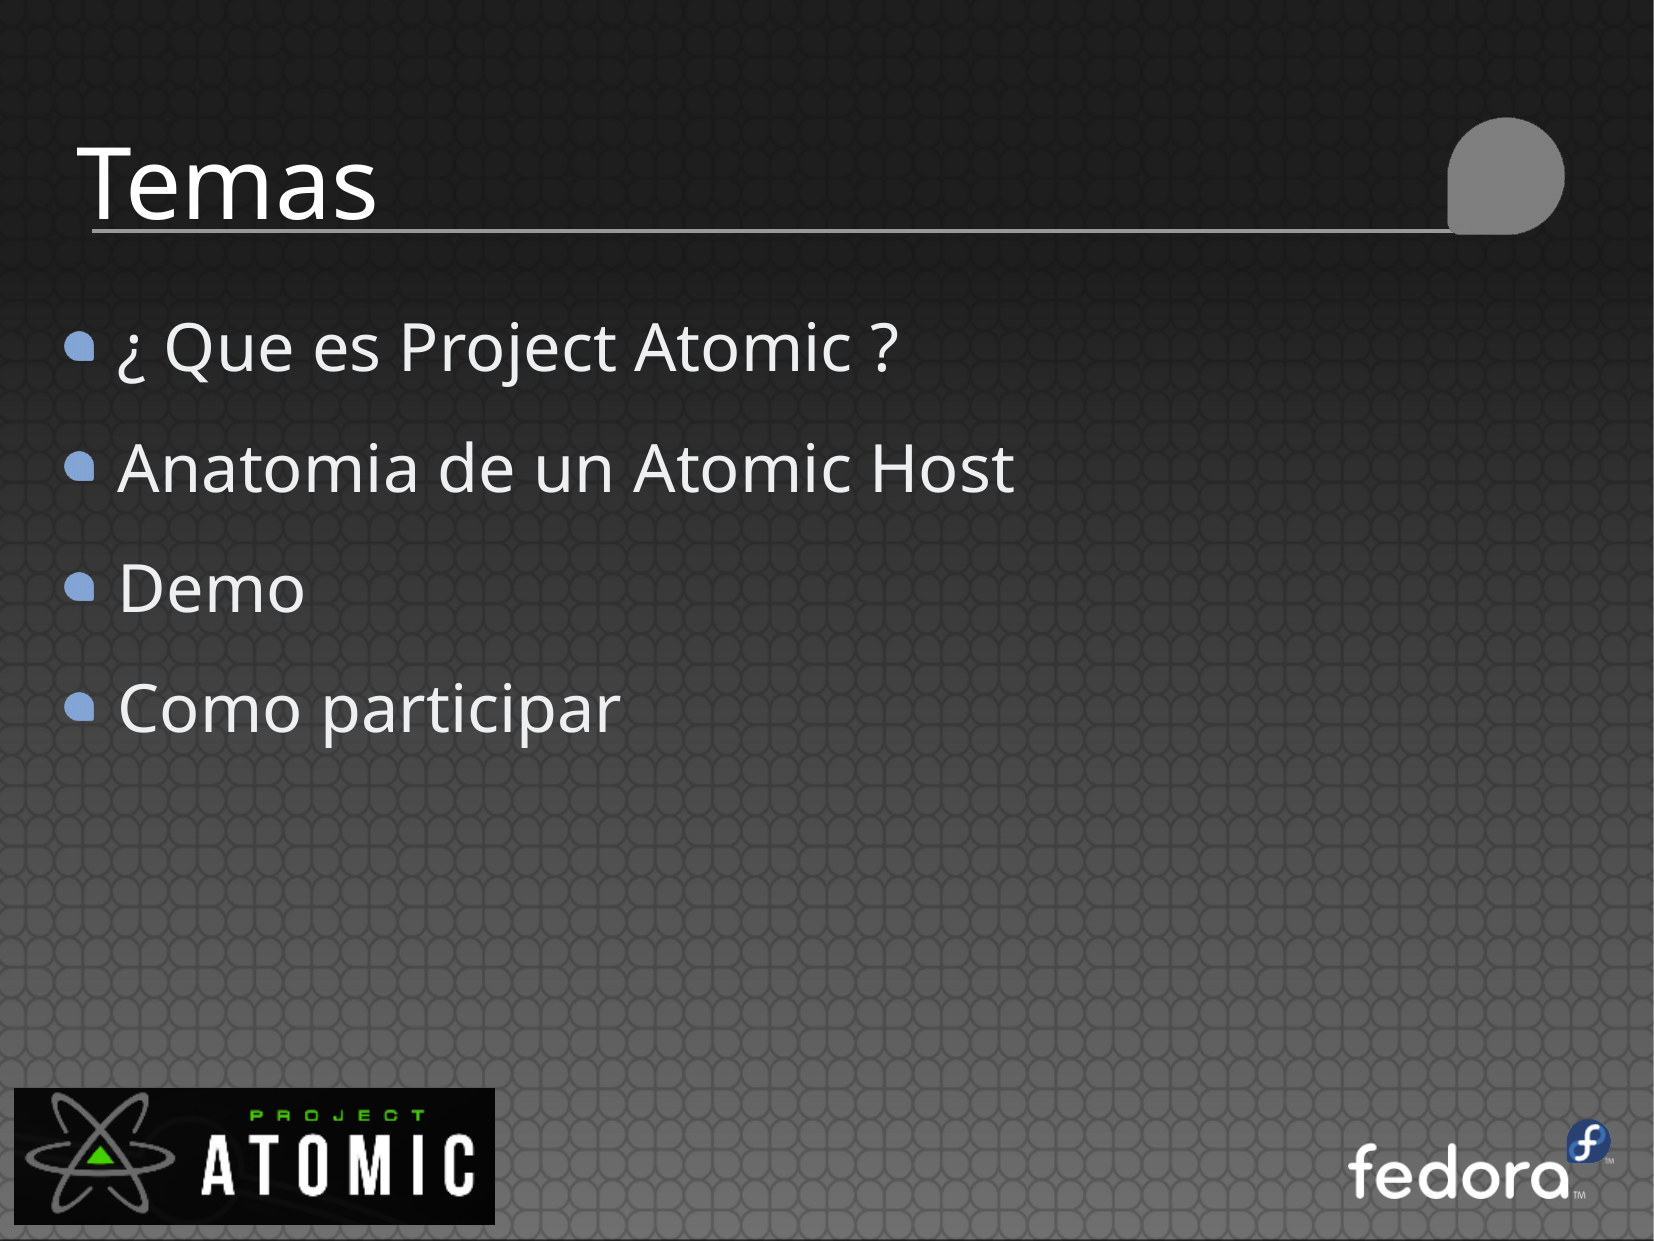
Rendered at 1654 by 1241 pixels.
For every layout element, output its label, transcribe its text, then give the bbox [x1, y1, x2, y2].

list ¿ Que es Project Atomic ? Anatomia de un Atomic Host Demo Como participar [46, 300, 1536, 1105]
picture [0, 0, 1654, 1241]
title Temas [76, 112, 1566, 249]
